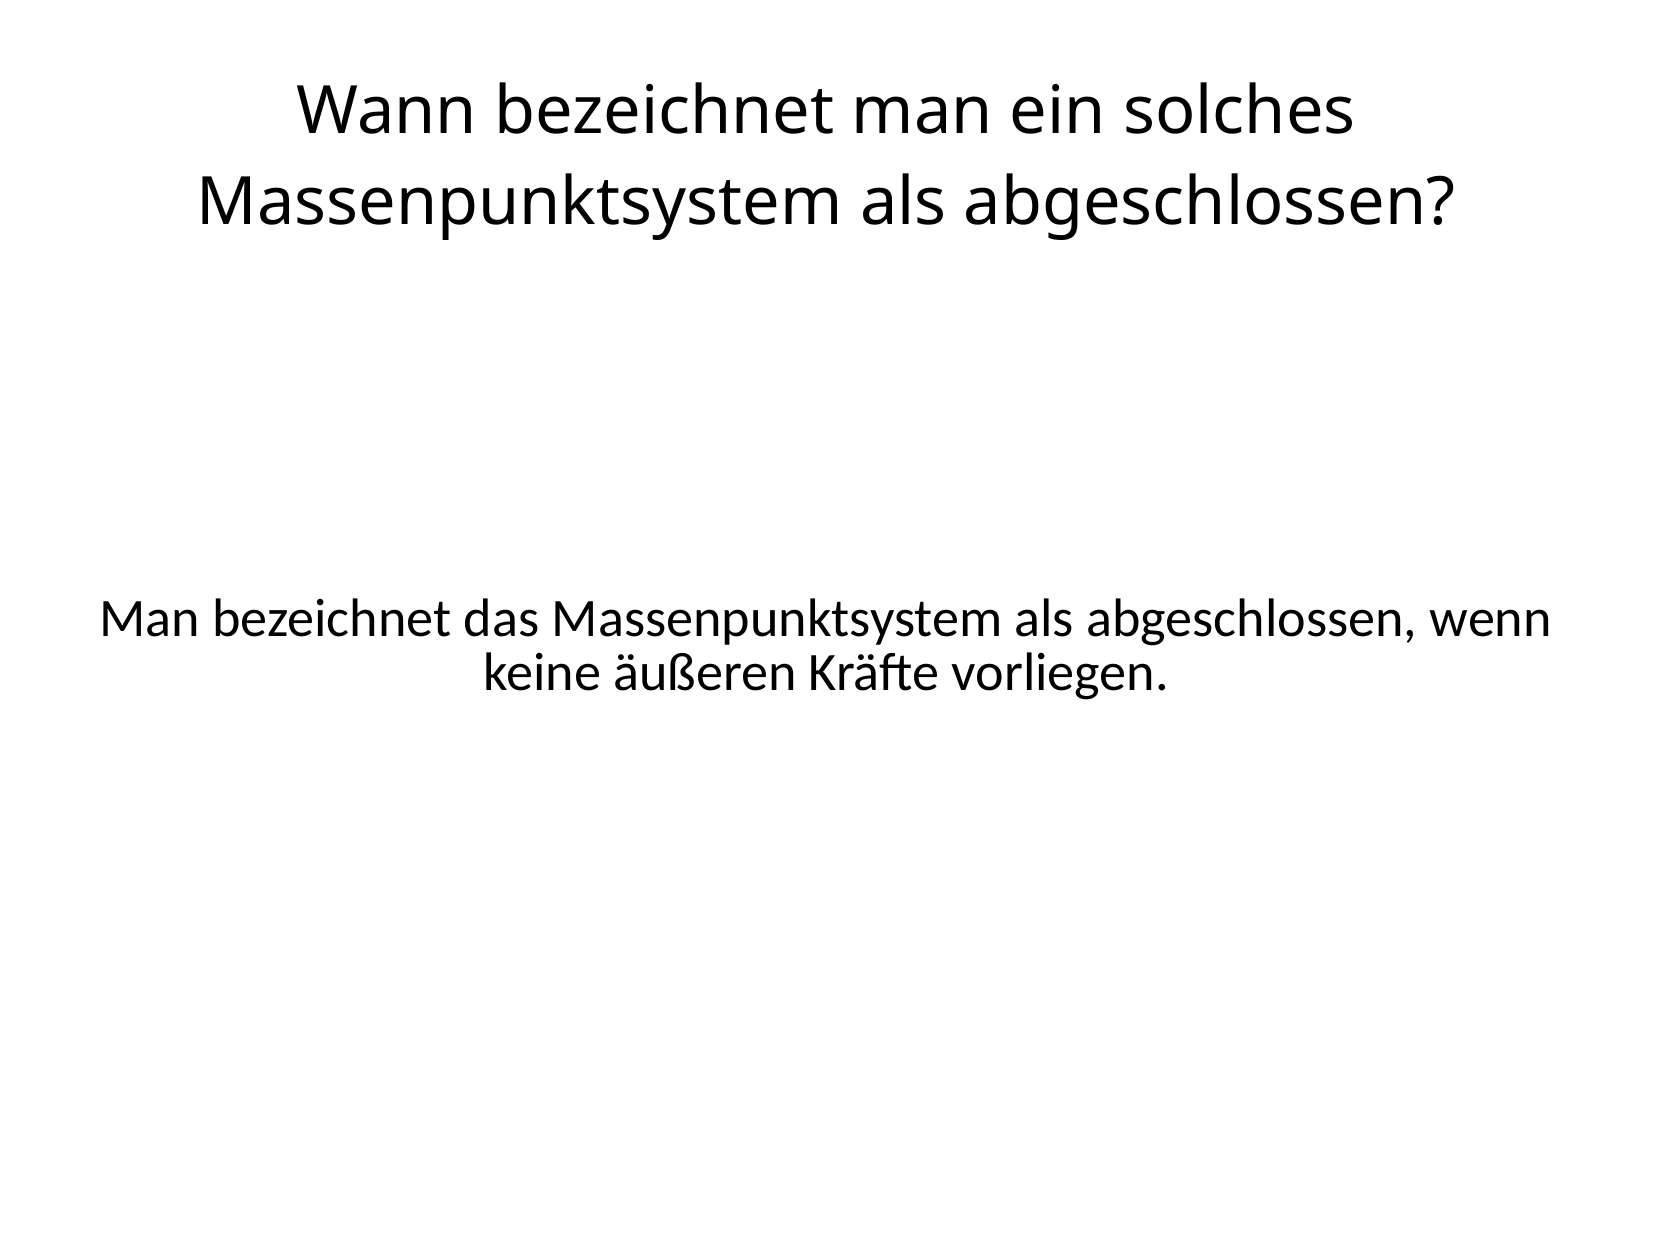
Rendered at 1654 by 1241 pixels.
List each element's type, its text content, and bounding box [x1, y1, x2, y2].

subtitle Man bezeichnet das Massenpunktsystem als abgeschlossen, wenn keine äußeren Kräfte vorliegen. [82, 290, 1571, 1010]
title Wann bezeichnet man ein solches Massenpunktsystem als abgeschlossen? [82, 49, 1571, 257]
